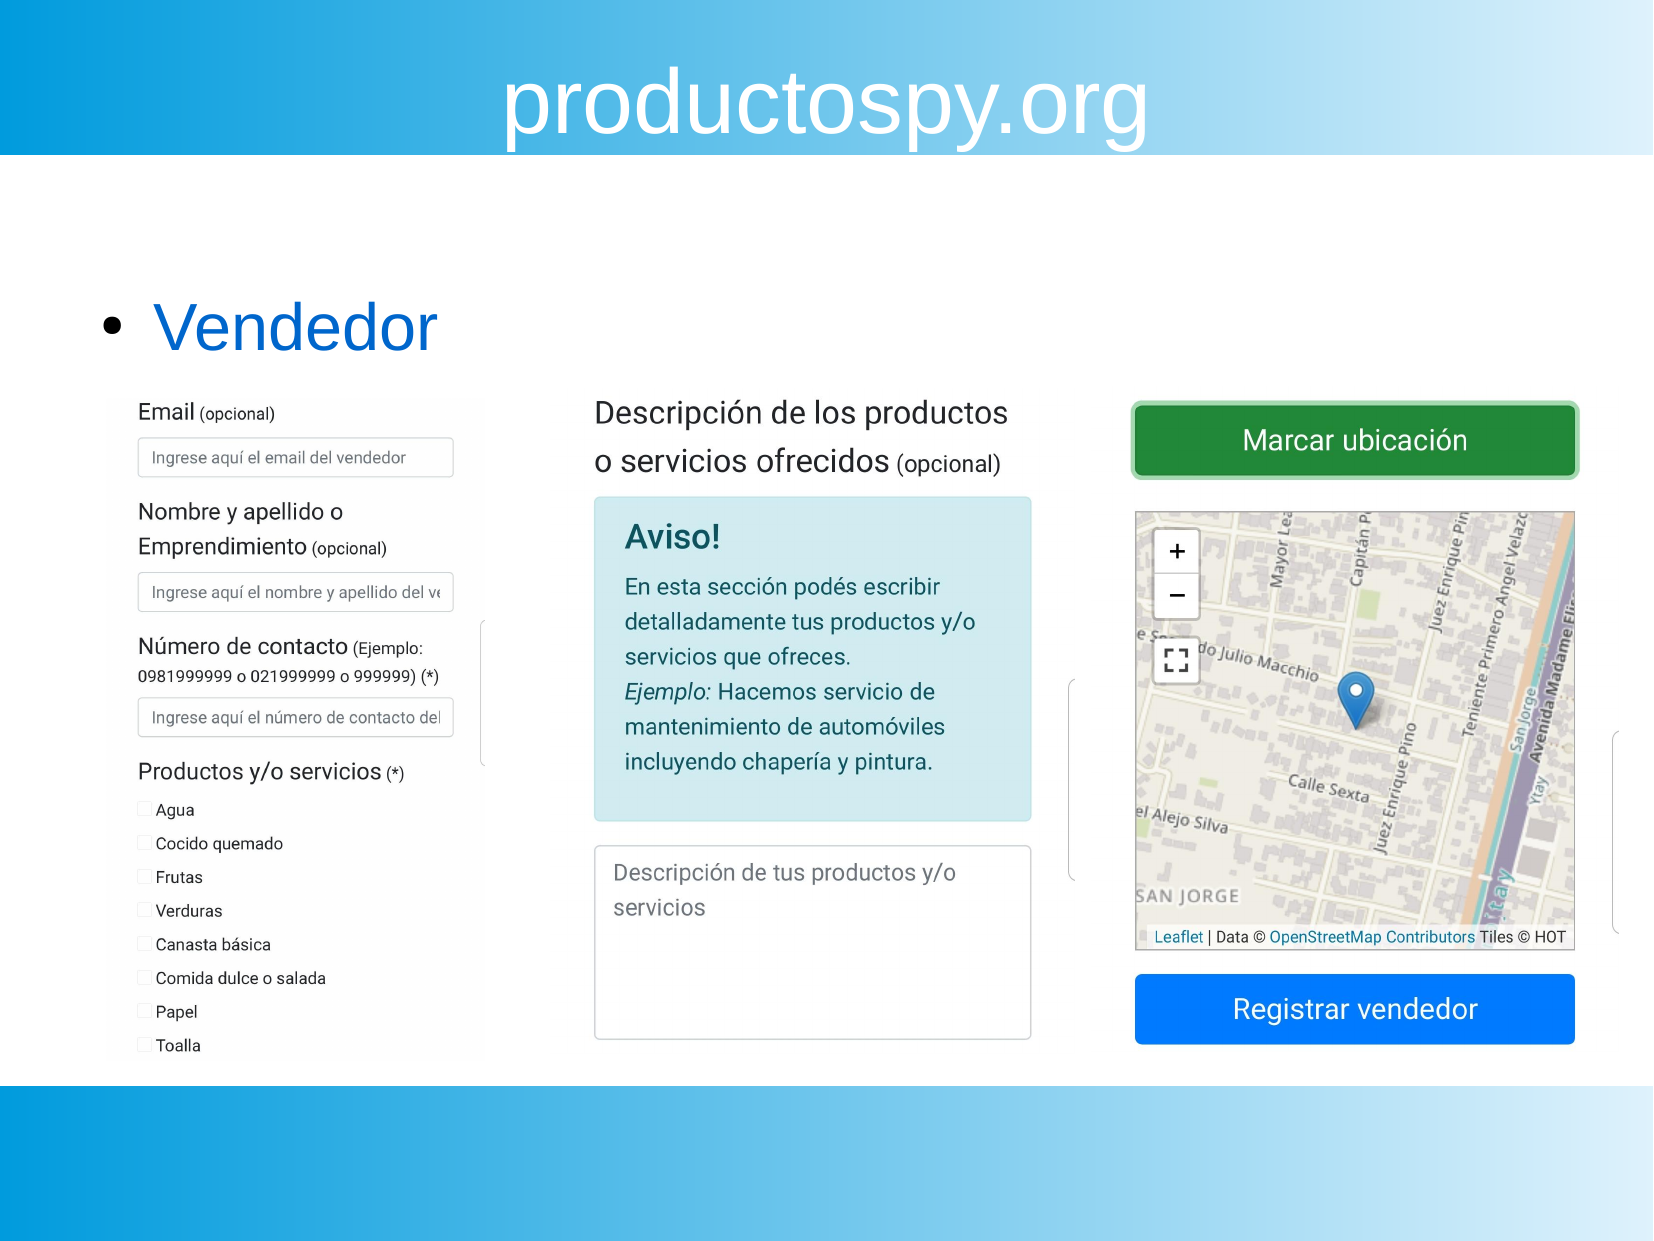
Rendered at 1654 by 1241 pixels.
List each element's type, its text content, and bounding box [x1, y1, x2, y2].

list Vendedor [82, 290, 532, 378]
picture [106, 398, 485, 1061]
title productospy.org [82, 49, 1571, 155]
picture [550, 388, 1075, 1054]
picture [1091, 386, 1619, 1052]
